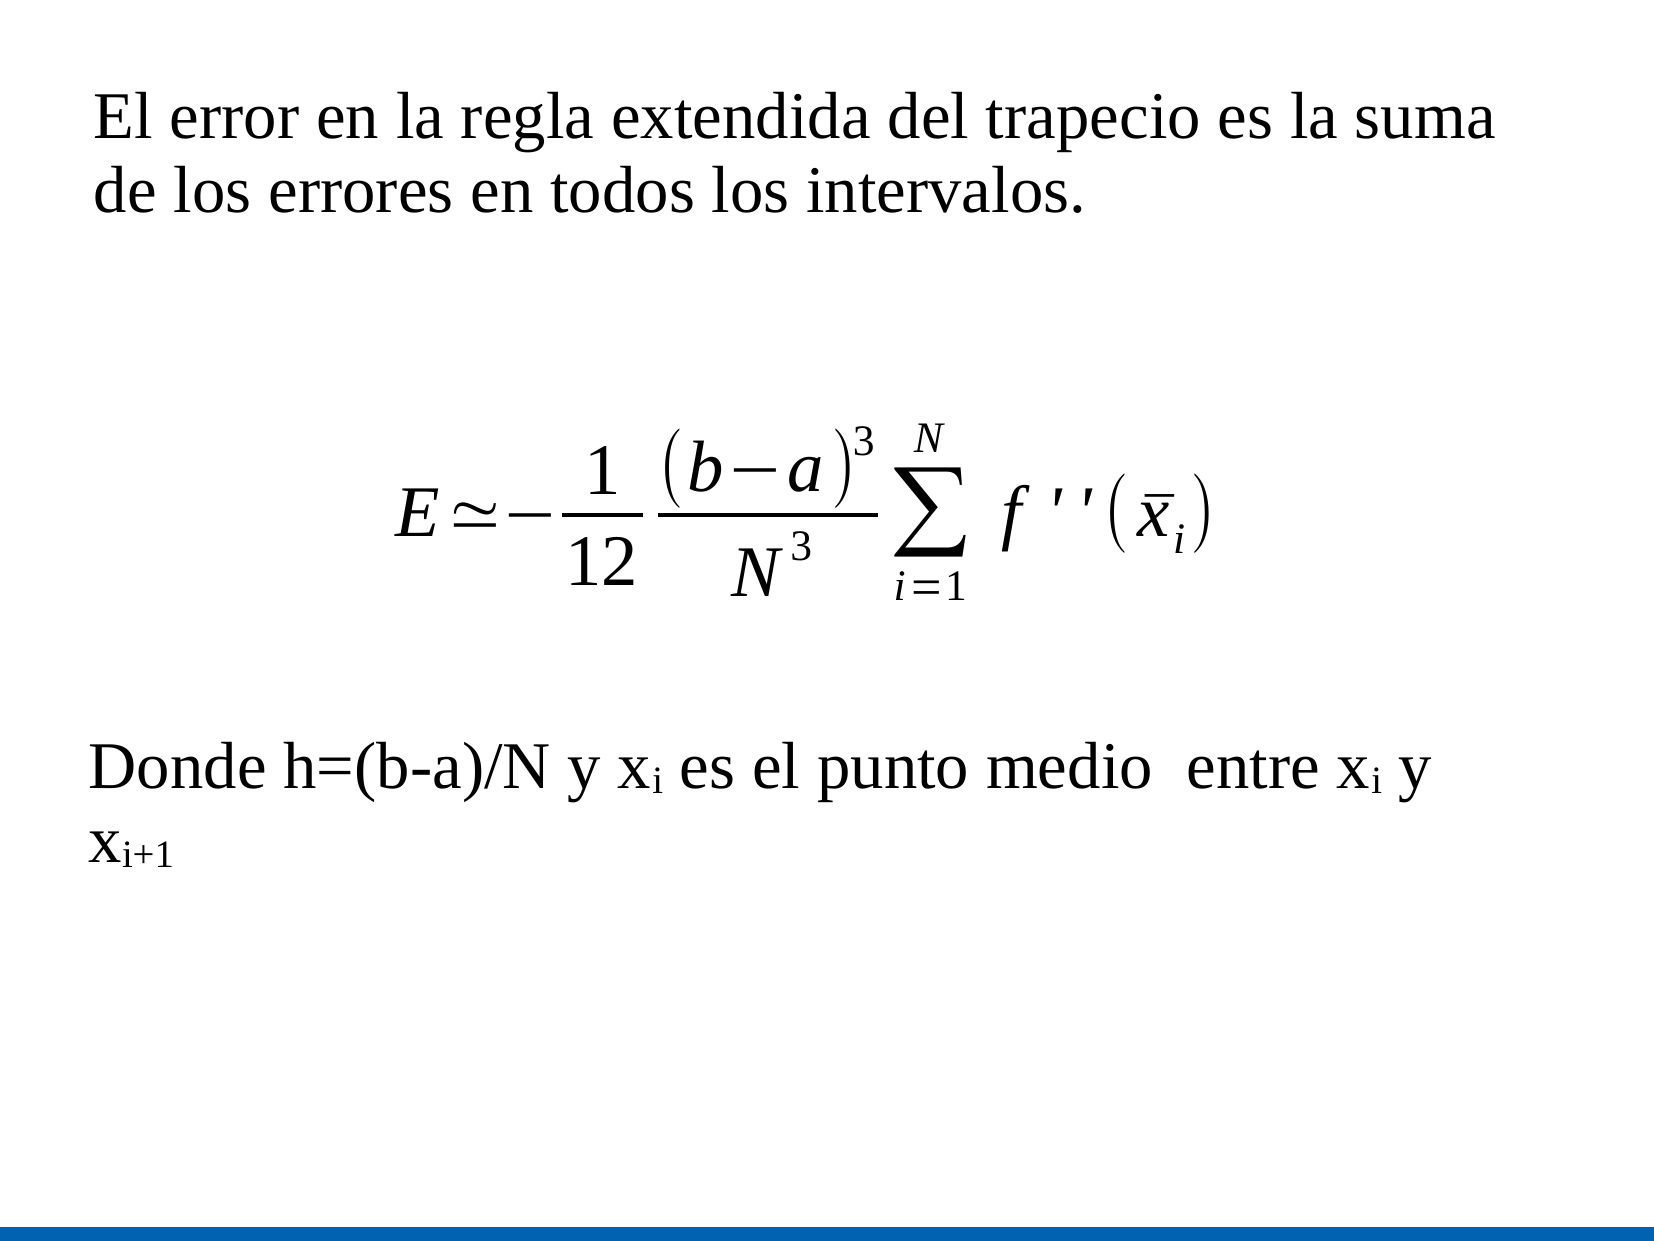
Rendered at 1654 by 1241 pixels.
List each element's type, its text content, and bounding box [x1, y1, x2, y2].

chart [384, 413, 1222, 612]
list El error en la regla extendida del trapecio es la suma de los errores en todos los intervalos. [93, 78, 1506, 355]
list Donde h=(b-a)/N y xi es el punto medio entre xi y xi+1 [88, 728, 1501, 1004]
